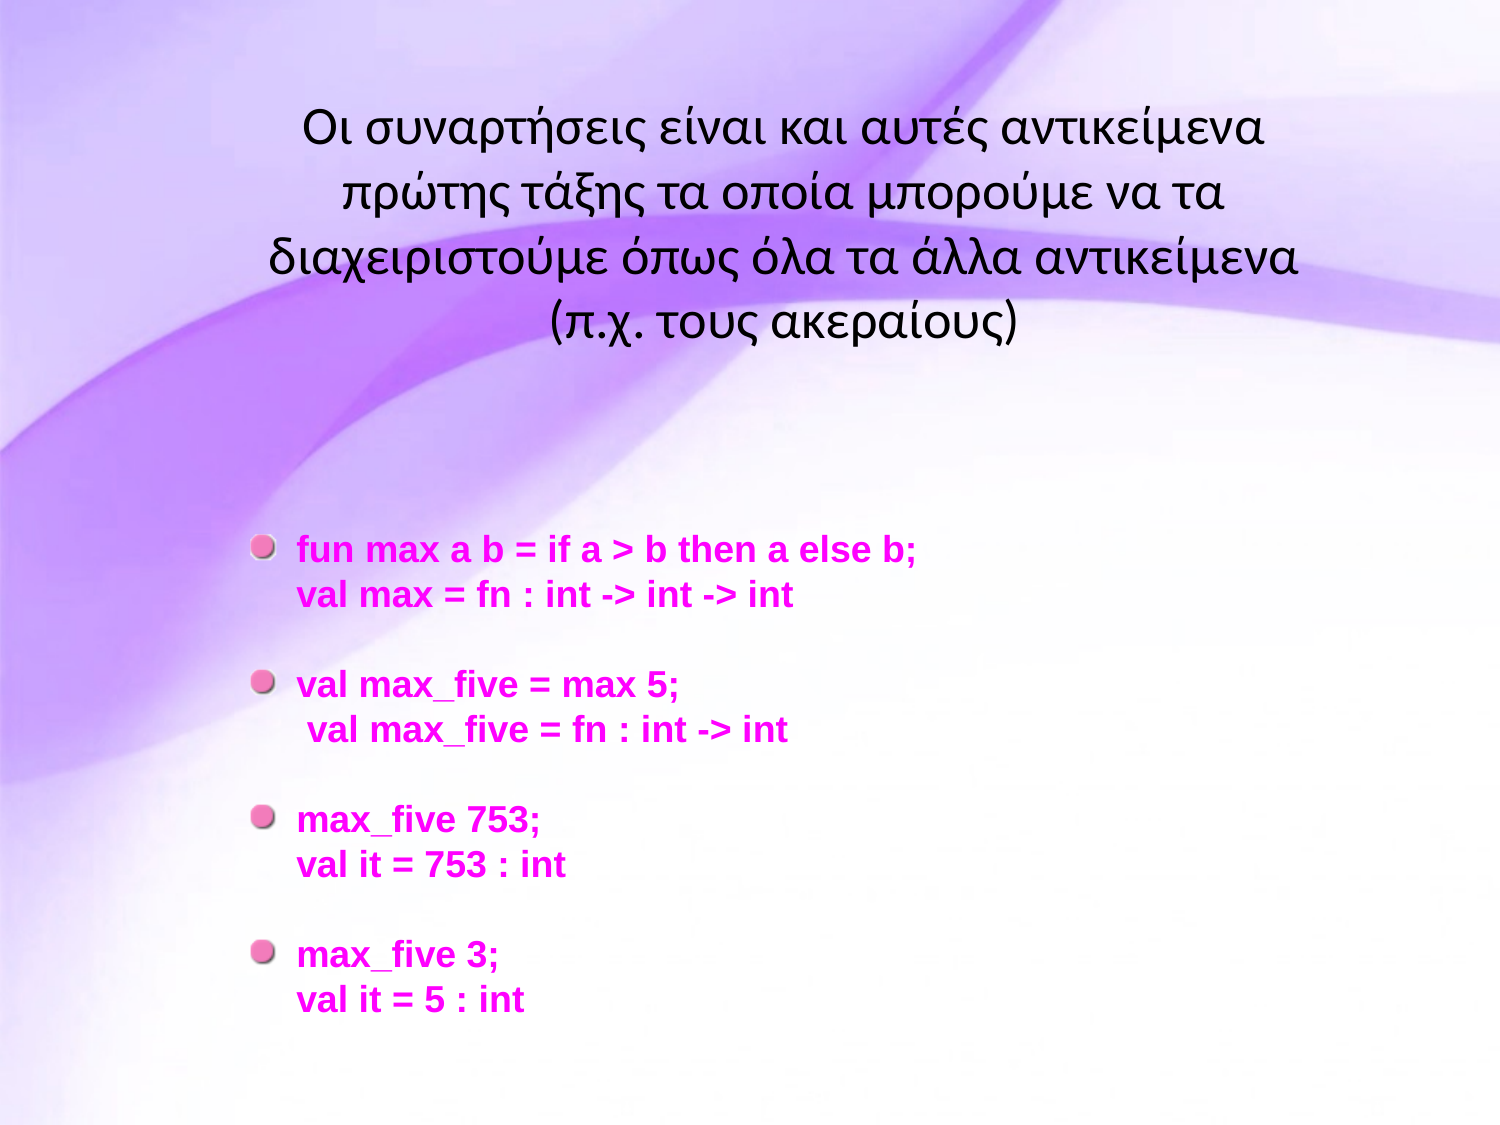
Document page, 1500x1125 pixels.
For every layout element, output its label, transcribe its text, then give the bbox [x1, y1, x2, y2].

picture [0, 0, 1500, 1125]
text_box Οι συναρτήσεις είναι και αυτές αντικείμενα πρώτης τάξης τα οποία μπορούμε να τα διαχειριστούμε όπως όλα τα άλλα αντικείμενα (π.χ. τους ακεραίους) fun max a b = if a > b then a else b; val max = fn : int -> int -> int val max_five = max 5; val max_five = fn : int -> int max_five 753; val it = 753 : int max_five 3; val it = 5 : int [234, 82, 1335, 1028]
